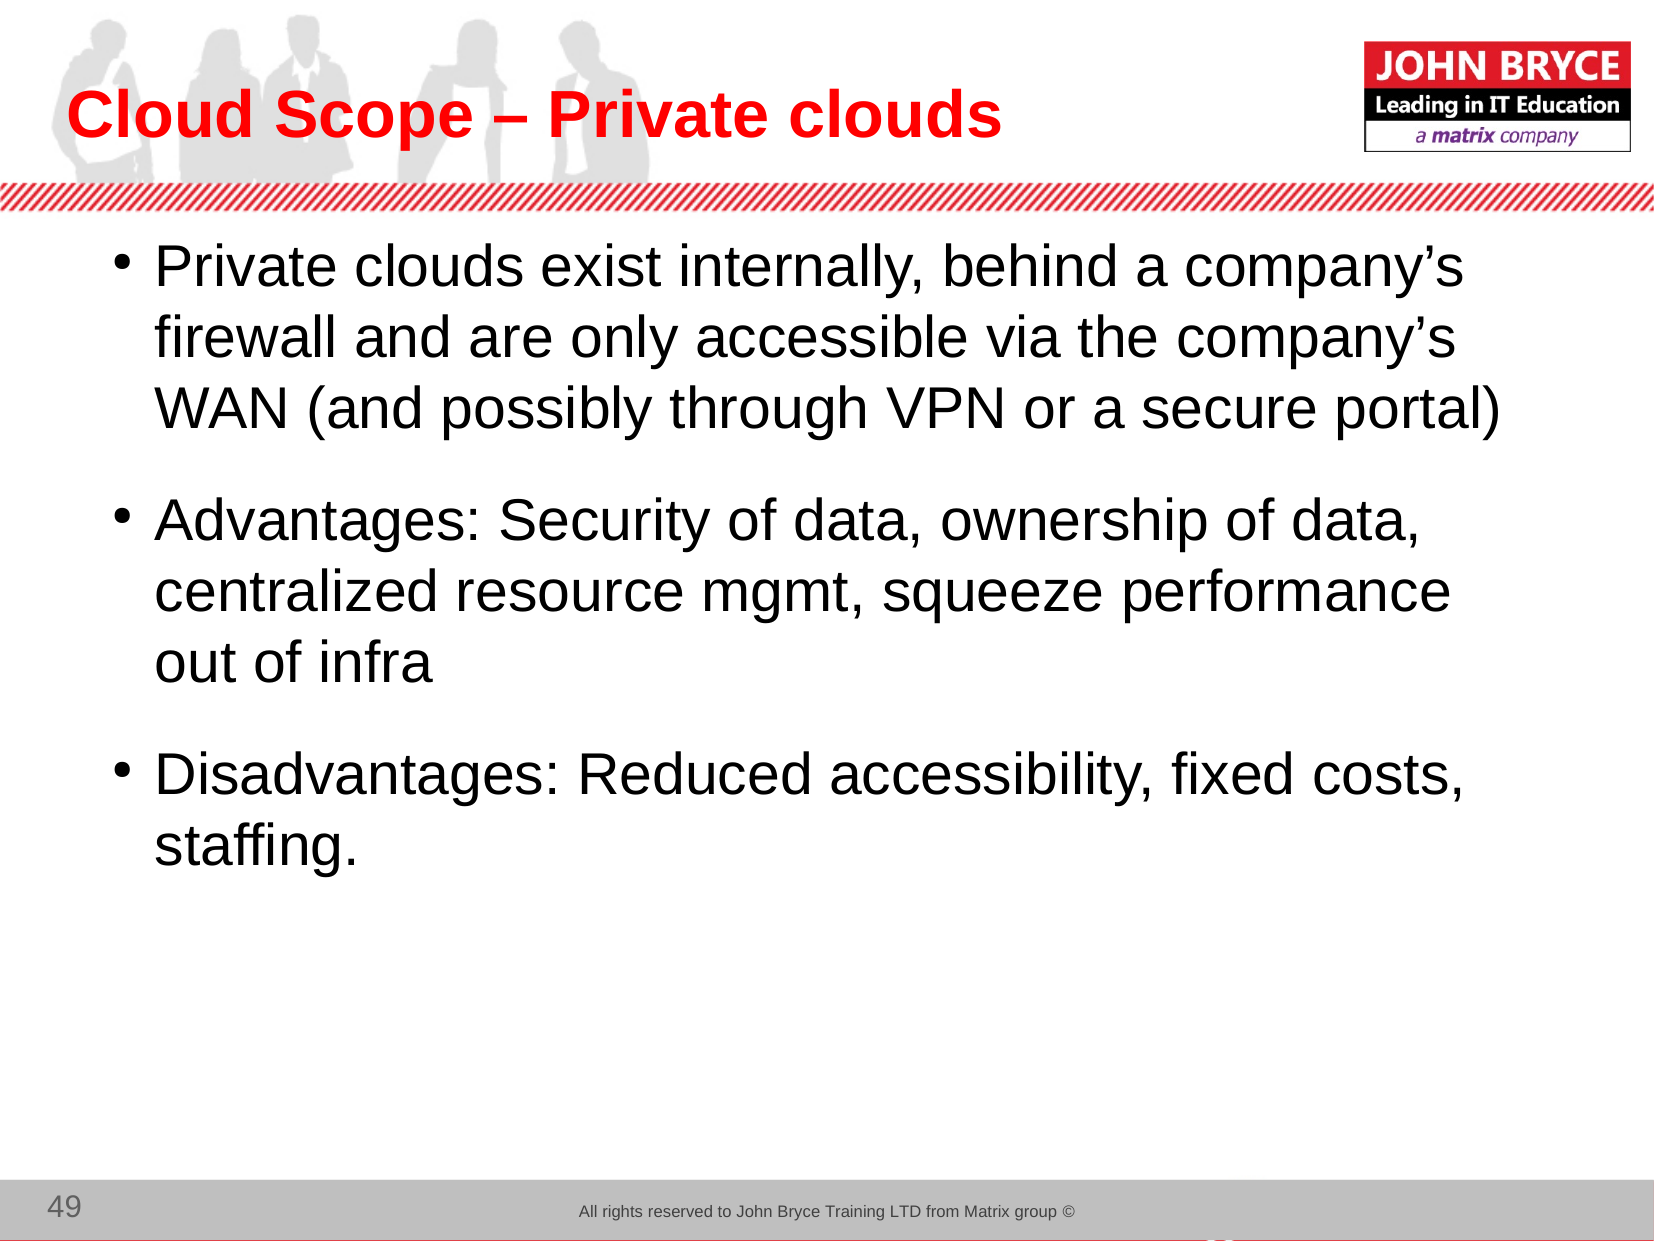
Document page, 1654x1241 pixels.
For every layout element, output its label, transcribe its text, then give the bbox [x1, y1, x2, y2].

list Private clouds exist internally, behind a company’s firewall and are only accessible via the company’s WAN (and possibly through VPN or a secure portal) Advantages: Security of data, ownership of data, centralized resource mgmt, squeeze performance out of infra Disadvantages: Reduced accessibility, fixed costs, staffing. [82, 220, 1538, 940]
picture [0, 0, 1654, 1179]
title Cloud Scope – Private clouds [51, 7, 1540, 215]
